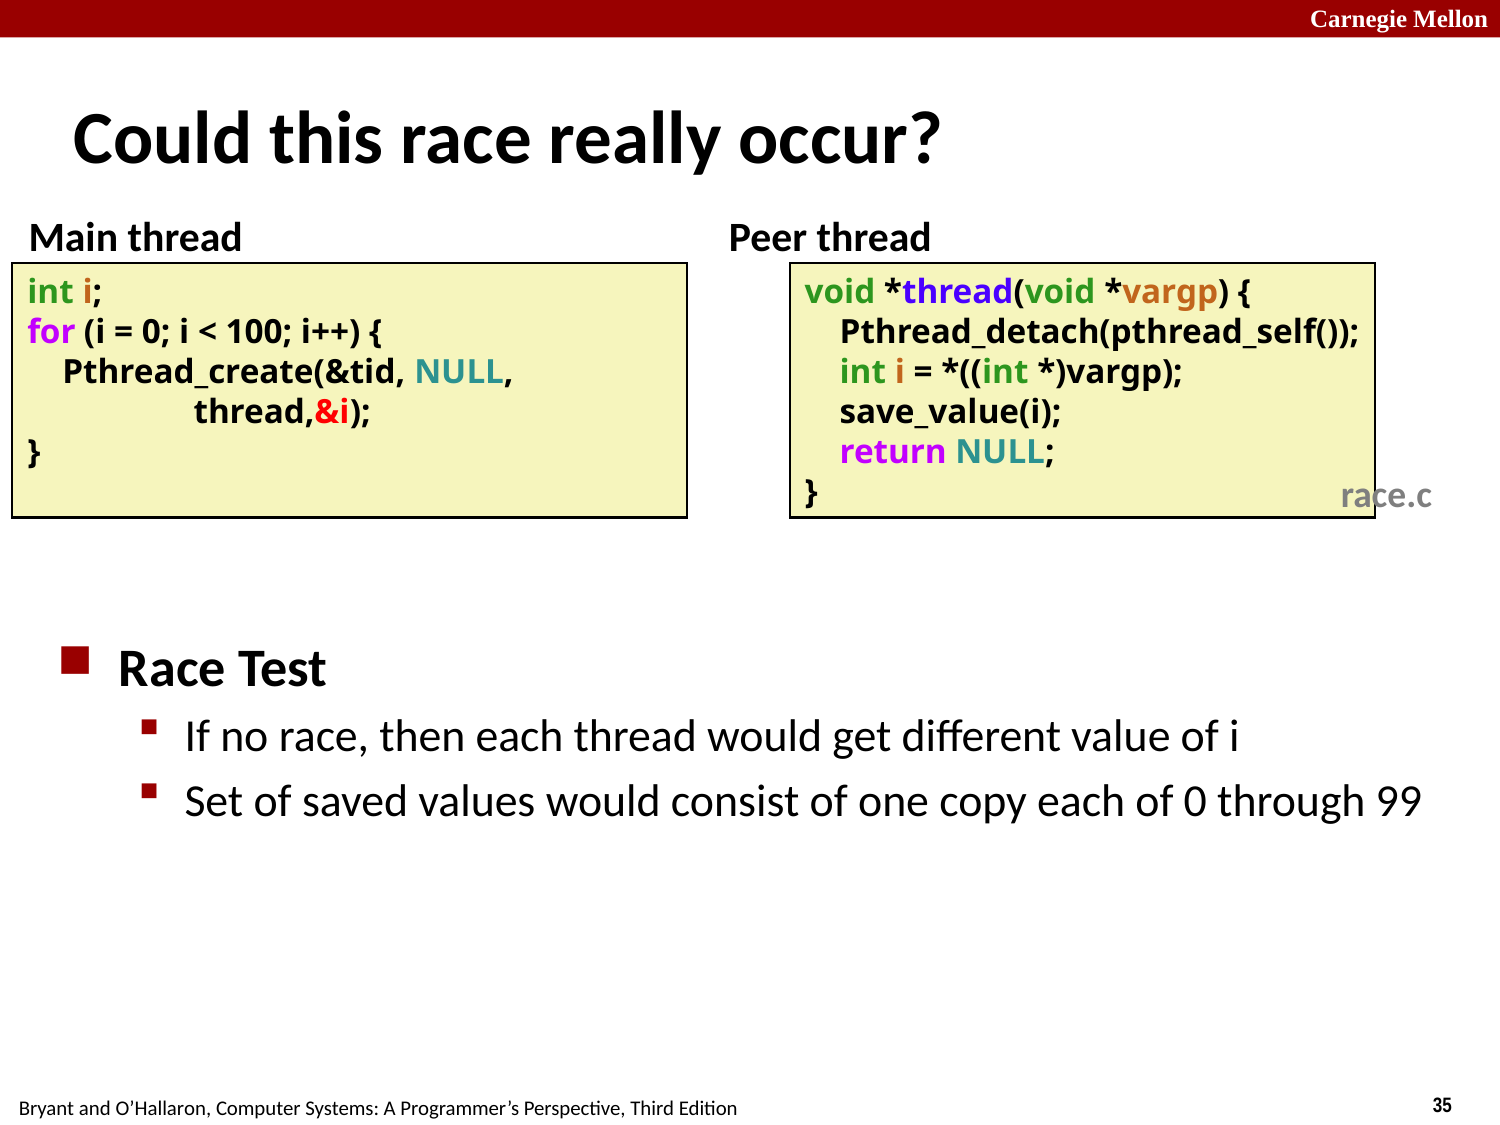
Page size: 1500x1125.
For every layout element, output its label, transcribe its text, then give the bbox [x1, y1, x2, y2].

text_box Peer thread [714, 202, 947, 268]
text_box race.c [1326, 462, 1448, 523]
text_box void *thread(void *vargp) { Pthread_detach(pthread_self()); int i = *((int *)vargp); save_value(i); return NULL; } [789, 263, 1375, 518]
text_box Main thread [13, 202, 258, 268]
text_box int i; for (i = 0; i < 100; i++) { Pthread_create(&tid, NULL, thread,&i); } [12, 263, 688, 518]
list Race Test If no race, then each thread would get different value of i Set of saved values would consist of one copy each of 0 through 99 [47, 624, 1450, 841]
title Could this race really occur? [58, 71, 1304, 197]
